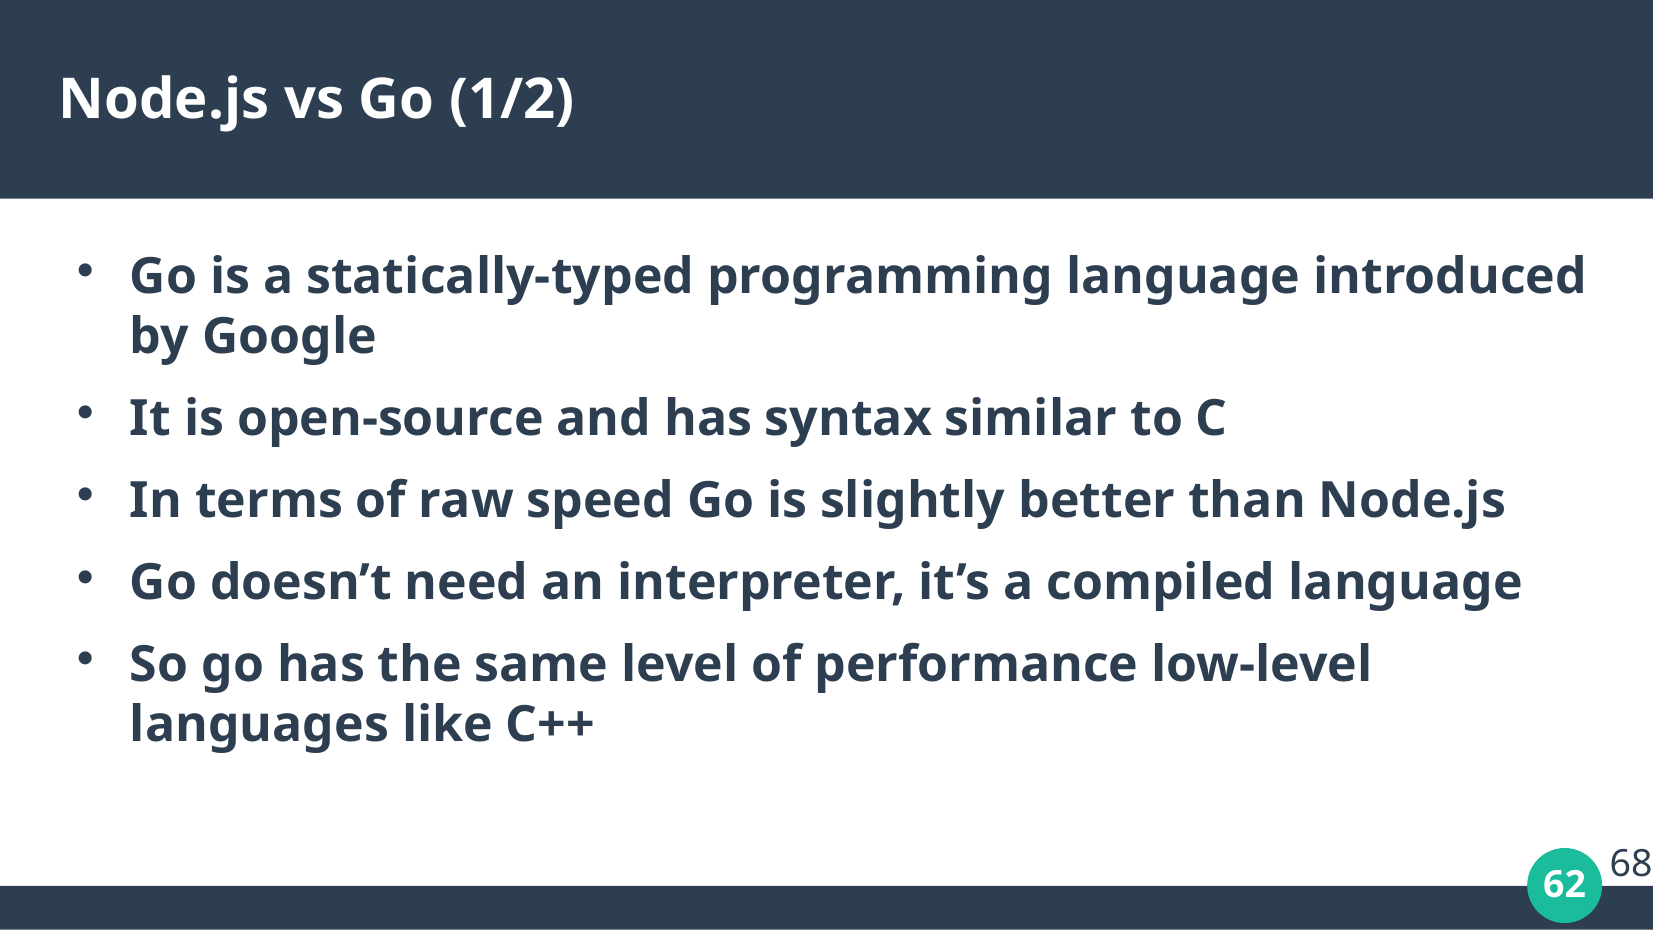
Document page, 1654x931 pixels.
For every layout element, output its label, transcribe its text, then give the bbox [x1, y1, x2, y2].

text_box 68 [1588, 830, 1654, 899]
title Node.js vs Go (1/2) [59, 37, 1594, 155]
list Go is a statically-typed programming language introduced by Google It is open-source and has syntax similar to C In terms of raw speed Go is slightly better than Node.js Go doesn’t need an interpreter, it’s a compiled language So go has the same level of performance low-level languages like C++ [59, 243, 1594, 864]
